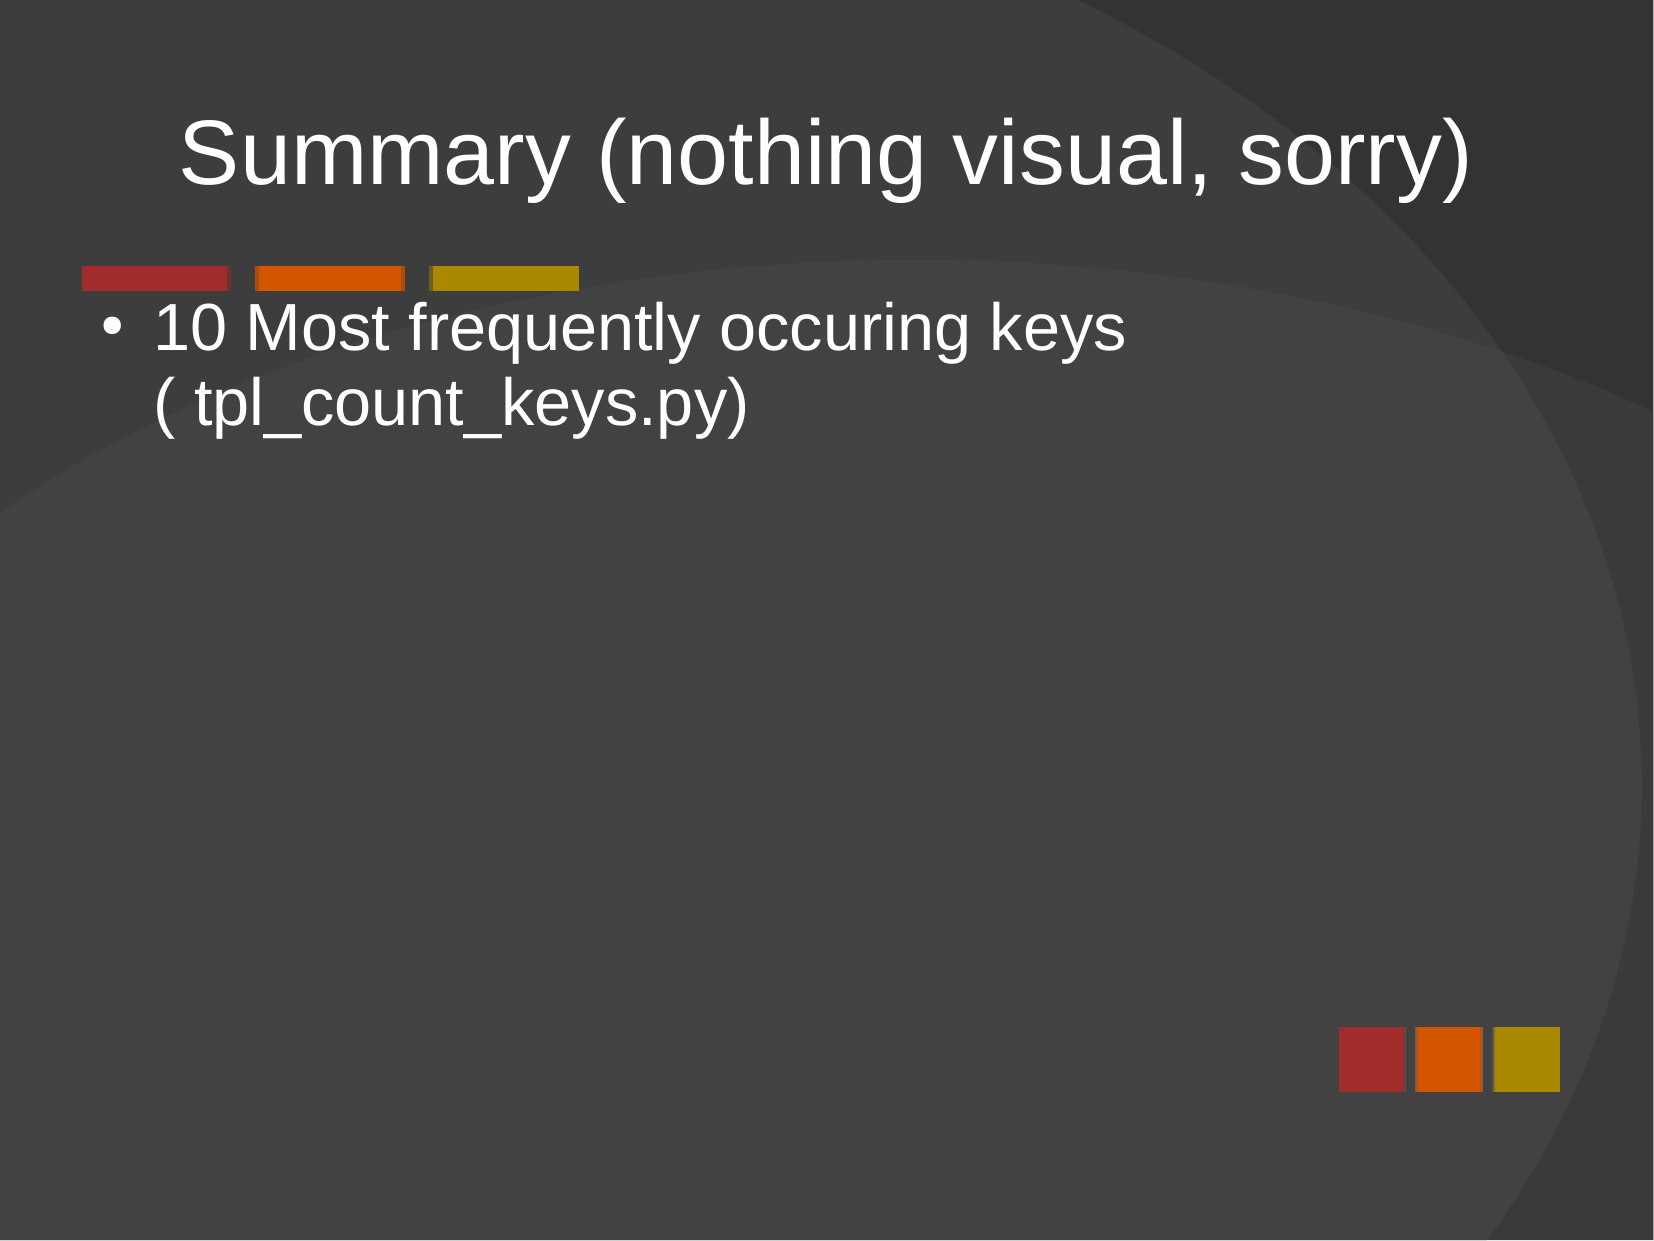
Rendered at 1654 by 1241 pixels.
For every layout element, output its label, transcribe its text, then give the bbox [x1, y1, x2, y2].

title Summary (nothing visual, sorry) [82, 49, 1571, 257]
picture [82, 266, 579, 290]
picture [1339, 1027, 1560, 1092]
list 10 Most frequently occuring keys ( tpl_count_keys.py) [82, 290, 1571, 1010]
